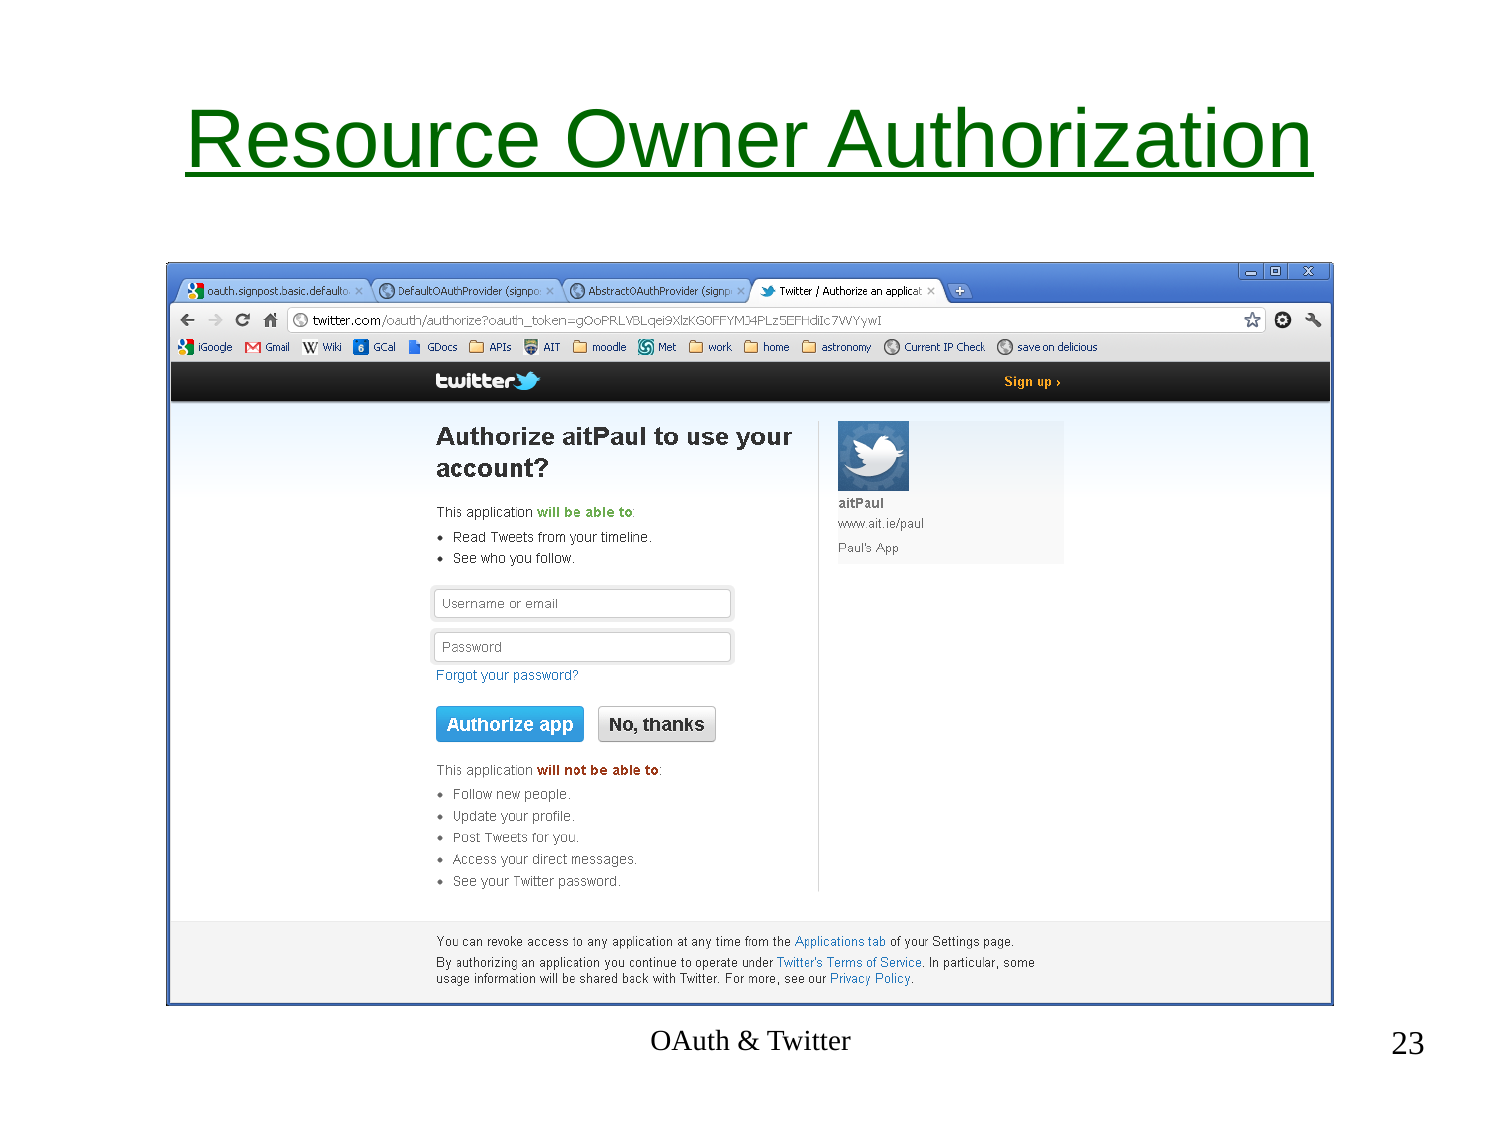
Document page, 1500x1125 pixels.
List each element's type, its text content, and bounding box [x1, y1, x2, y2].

picture [166, 262, 1334, 1006]
title Resource Owner Authorization [75, 45, 1425, 233]
